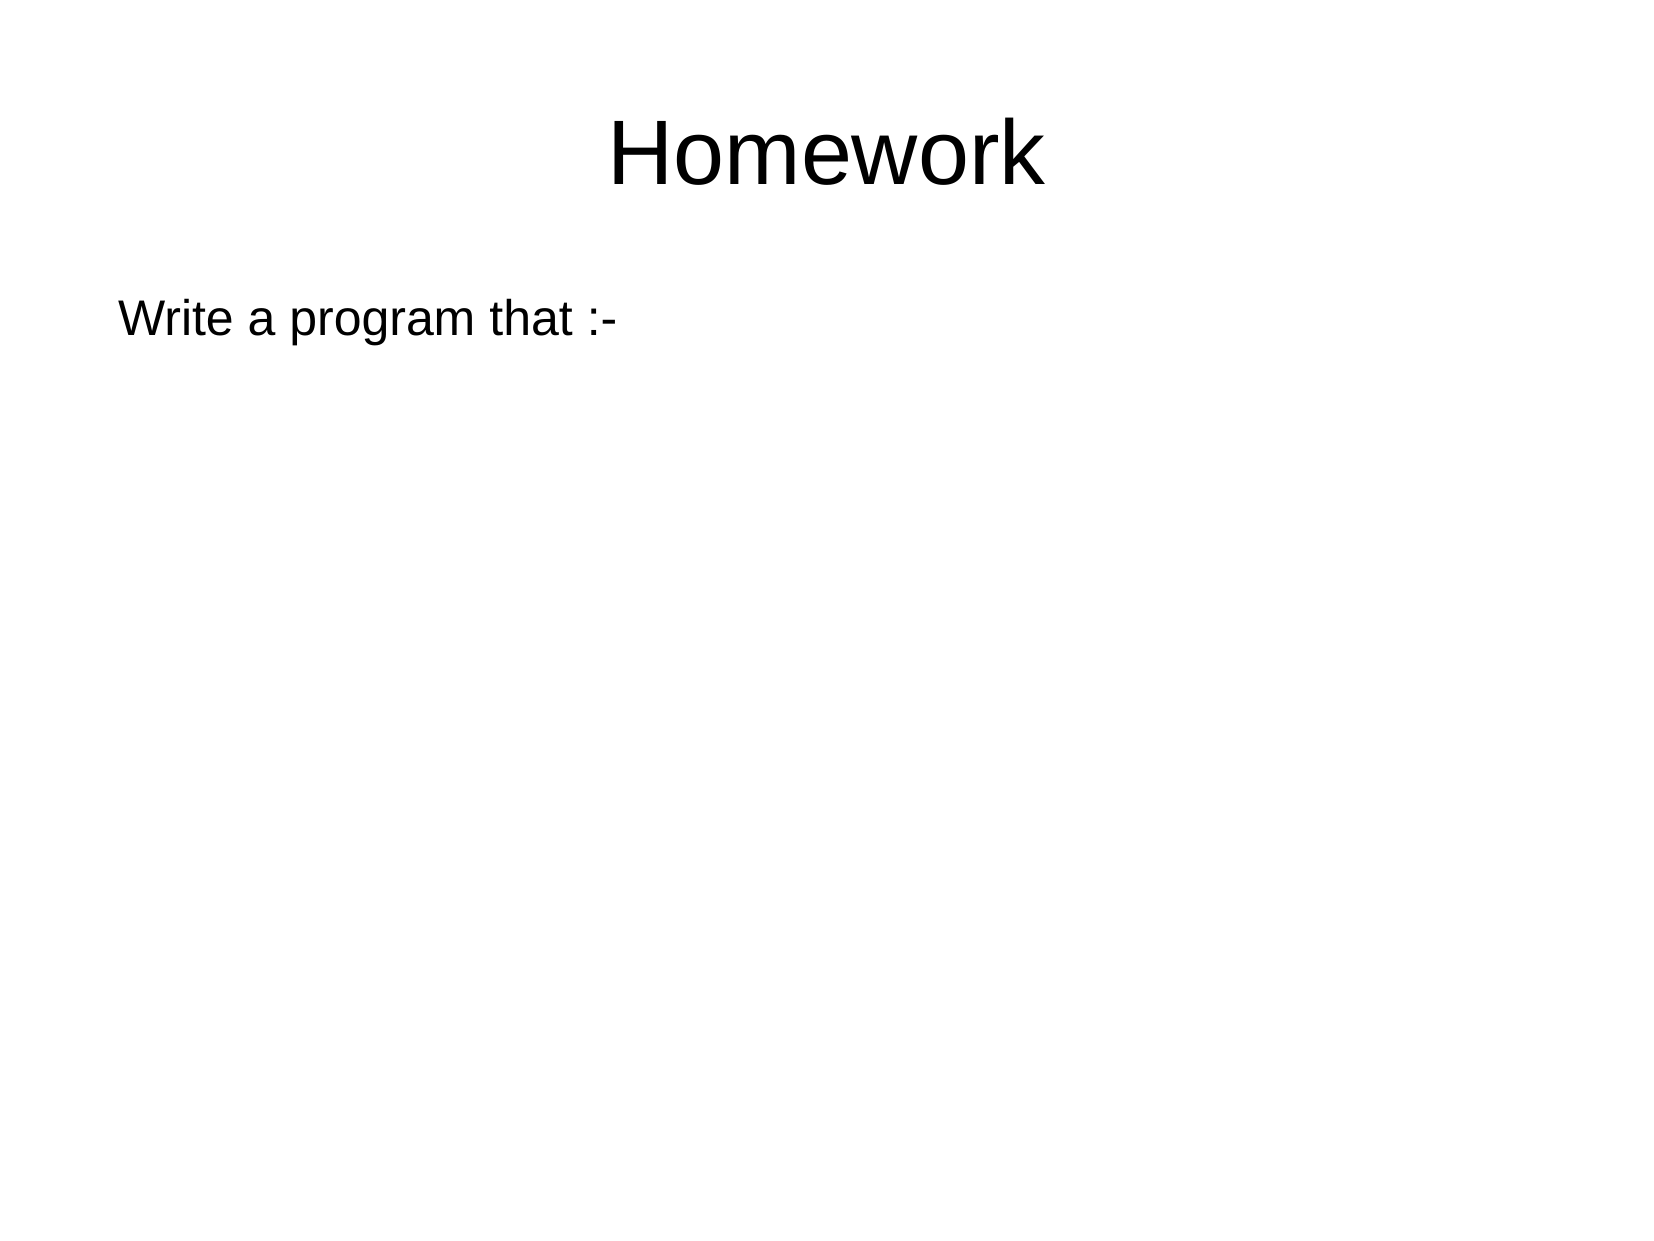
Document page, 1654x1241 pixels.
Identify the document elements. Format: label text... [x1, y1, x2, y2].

title Homework [82, 49, 1571, 257]
subtitle Write a program that :- [118, 290, 1538, 1158]
